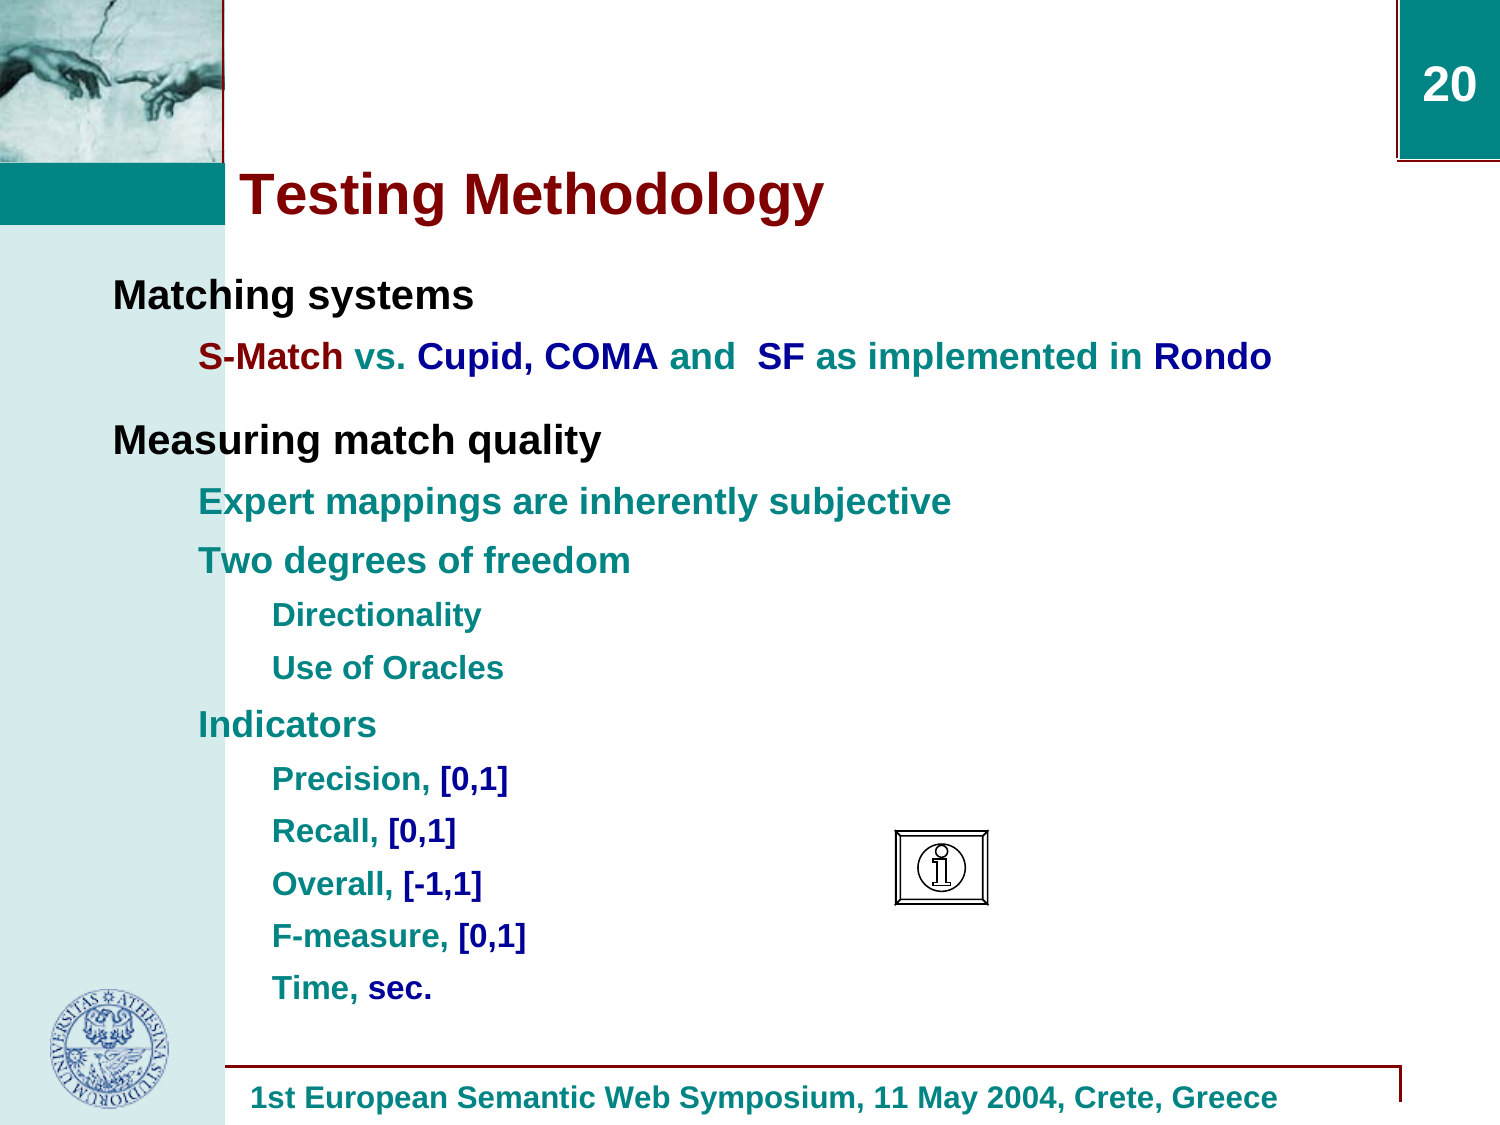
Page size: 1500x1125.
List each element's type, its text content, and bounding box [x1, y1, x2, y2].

text_box Measuring match quality Expert mappings are inherently subjective Two degrees of freedom Directionality Use of Oracles Indicators Precision, [0,1] Recall, [0,1] Overall, [-1,1] F-measure, [0,1] Time, sec. [97, 405, 1446, 1015]
picture [0, 0, 222, 162]
picture [50, 989, 169, 1109]
text_box Matching systems S-Match vs. Cupid, COMA and SF as implemented in Rondo [97, 260, 1436, 385]
list [75, 262, 738, 1006]
title Testing Methodology [224, 151, 1400, 237]
